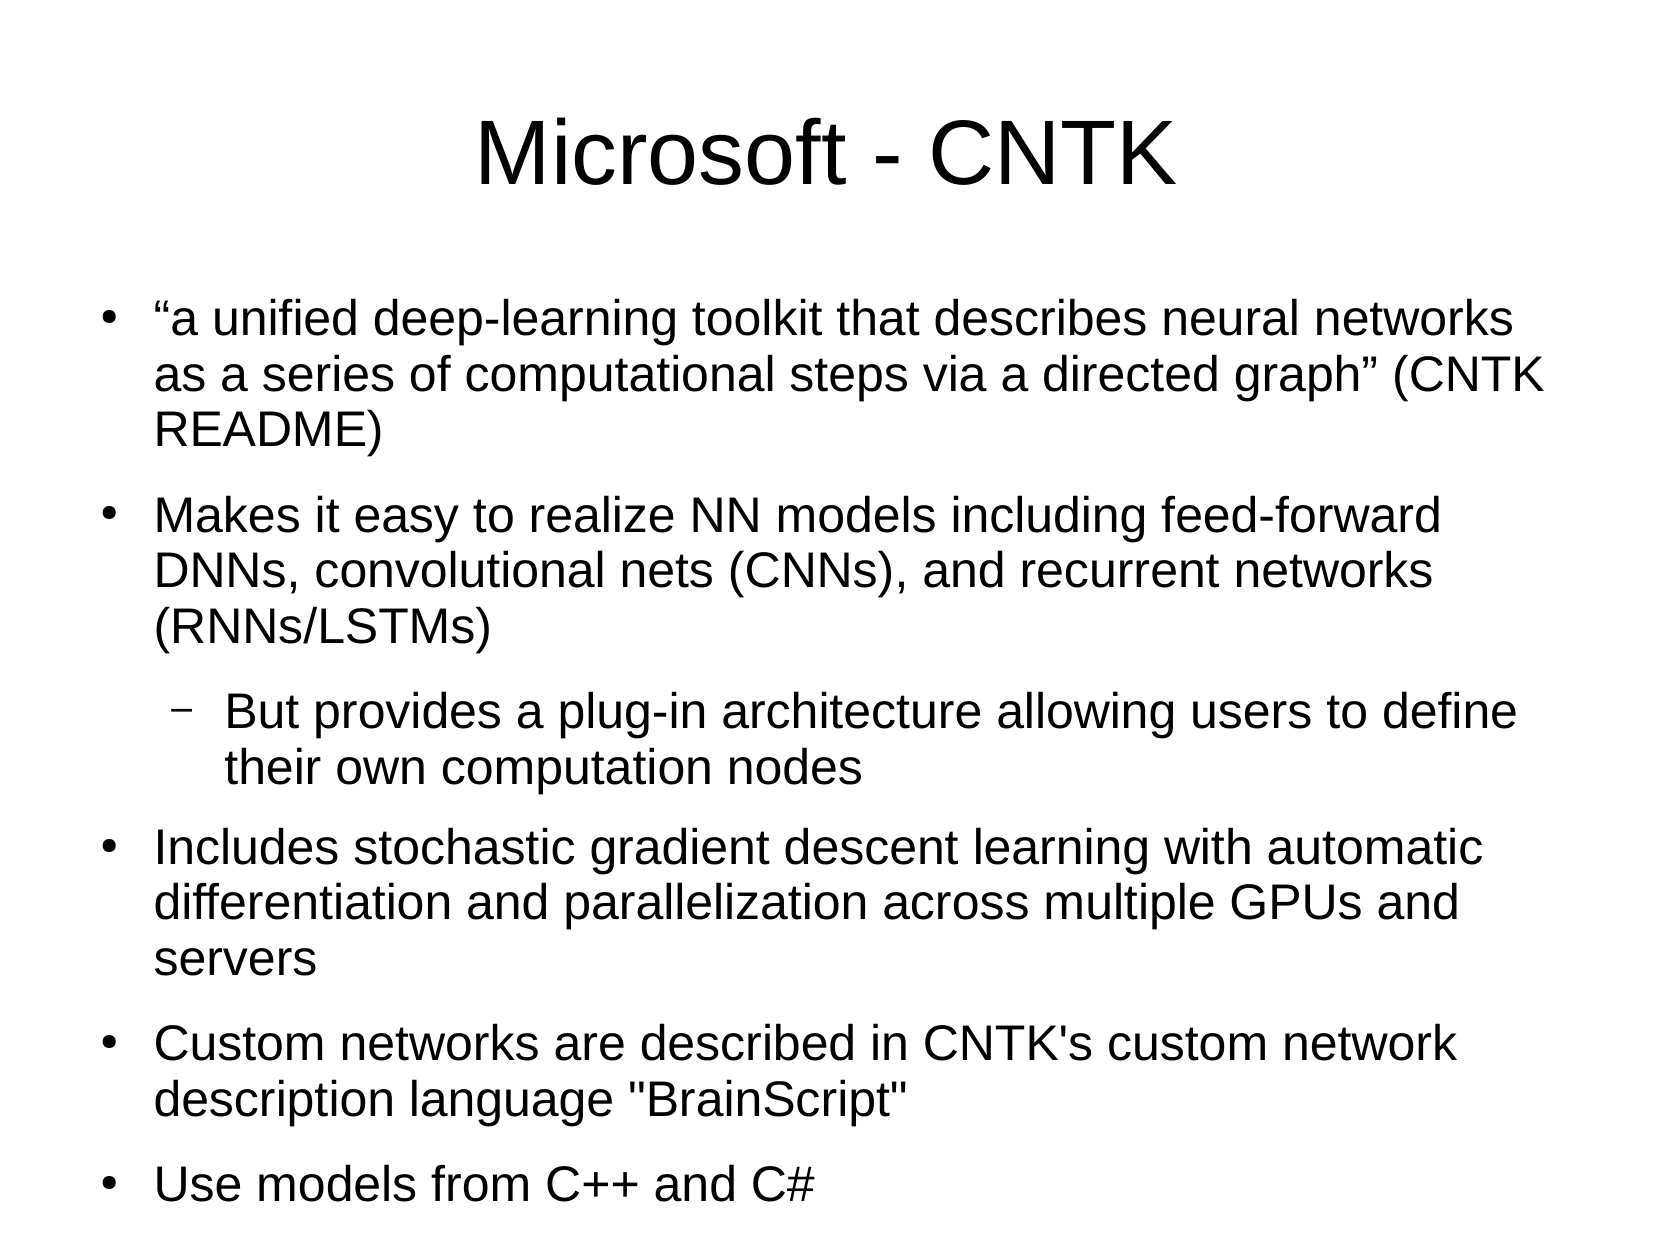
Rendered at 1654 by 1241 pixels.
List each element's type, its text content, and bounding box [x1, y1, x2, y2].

list “a unified deep-learning toolkit that describes neural networks as a series of computational steps via a directed graph” (CNTK README) Makes it easy to realize NN models including feed-forward DNNs, convolutional nets (CNNs), and recurrent networks (RNNs/LSTMs) But provides a plug-in architecture allowing users to define their own computation nodes Includes stochastic gradient descent learning with automatic differentiation and parallelization across multiple GPUs and servers Custom networks are described in CNTK's custom network description language "BrainScript" Use models from C++ and C# [82, 290, 1571, 1213]
title Microsoft - CNTK [82, 49, 1571, 257]
